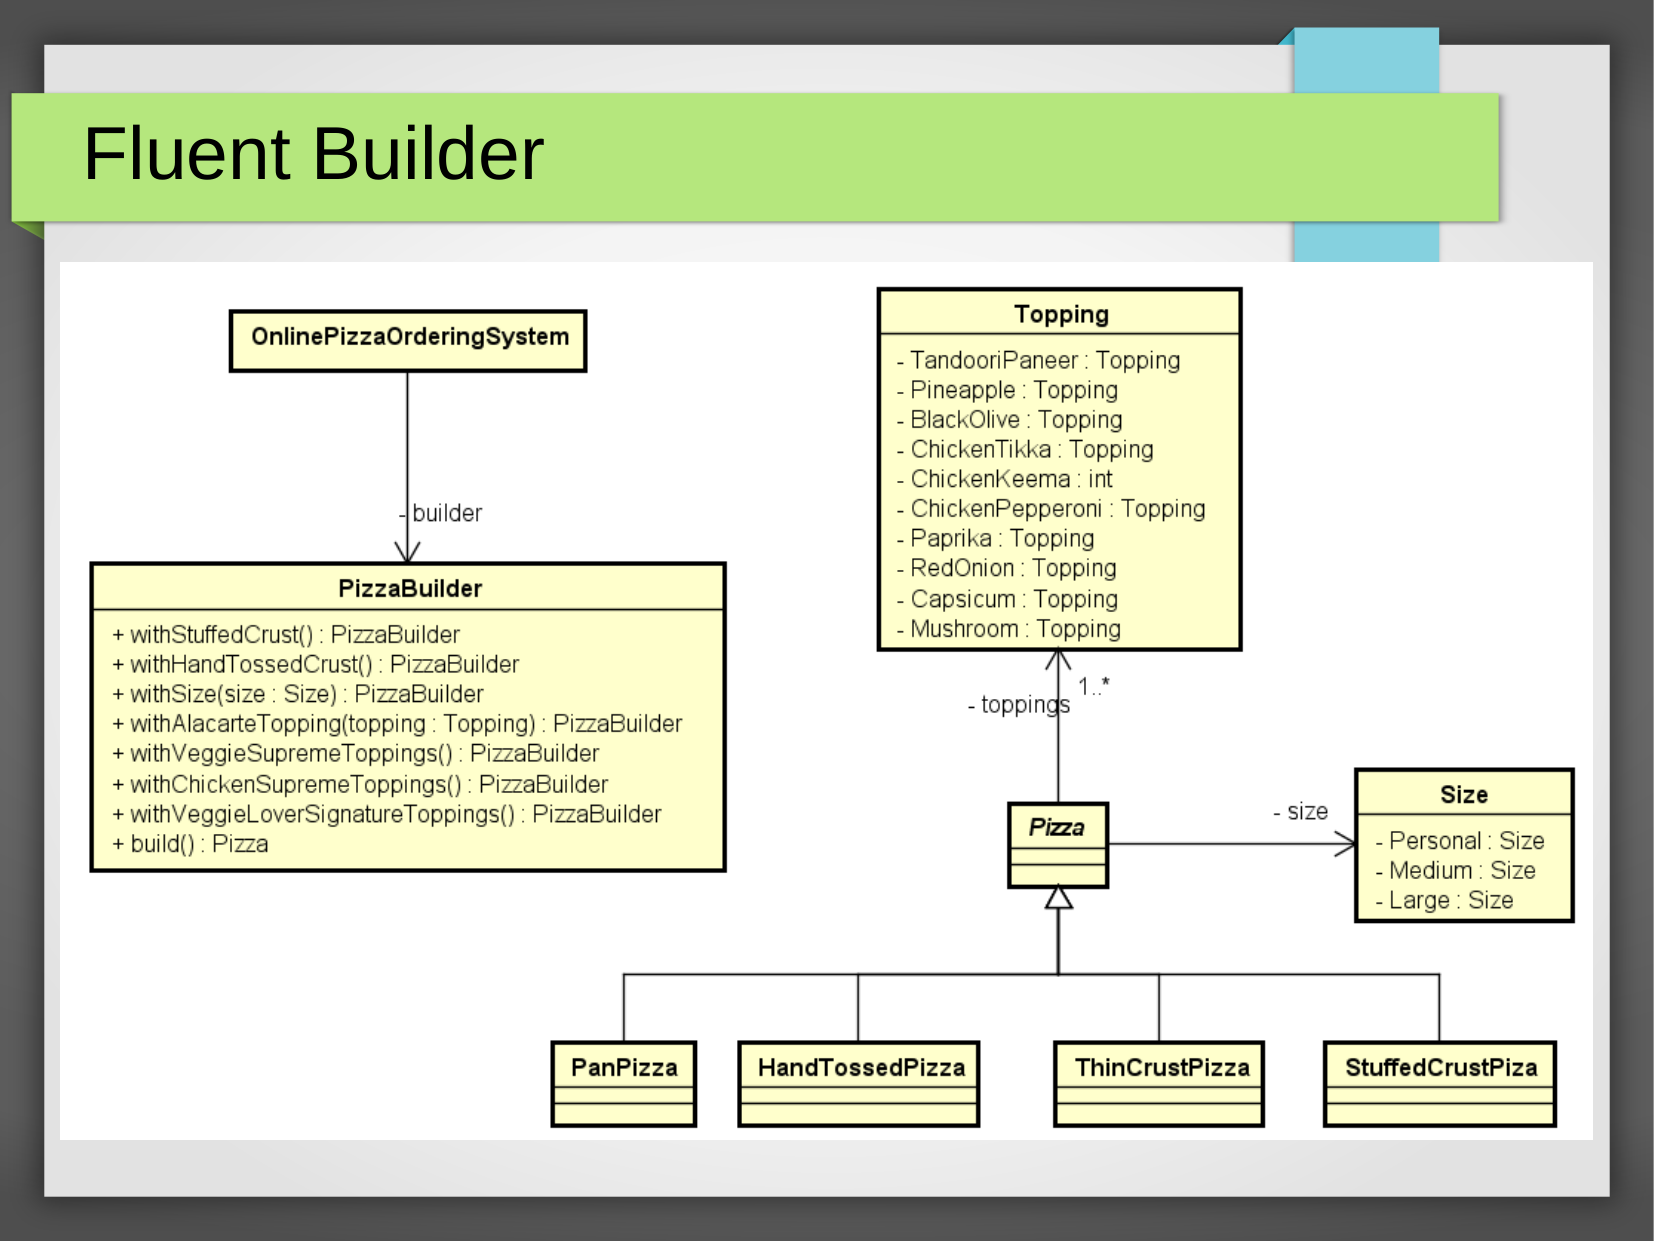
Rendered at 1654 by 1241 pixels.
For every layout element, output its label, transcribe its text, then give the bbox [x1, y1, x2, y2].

title Fluent Builder [82, 94, 1264, 213]
picture [0, 0, 1654, 1241]
